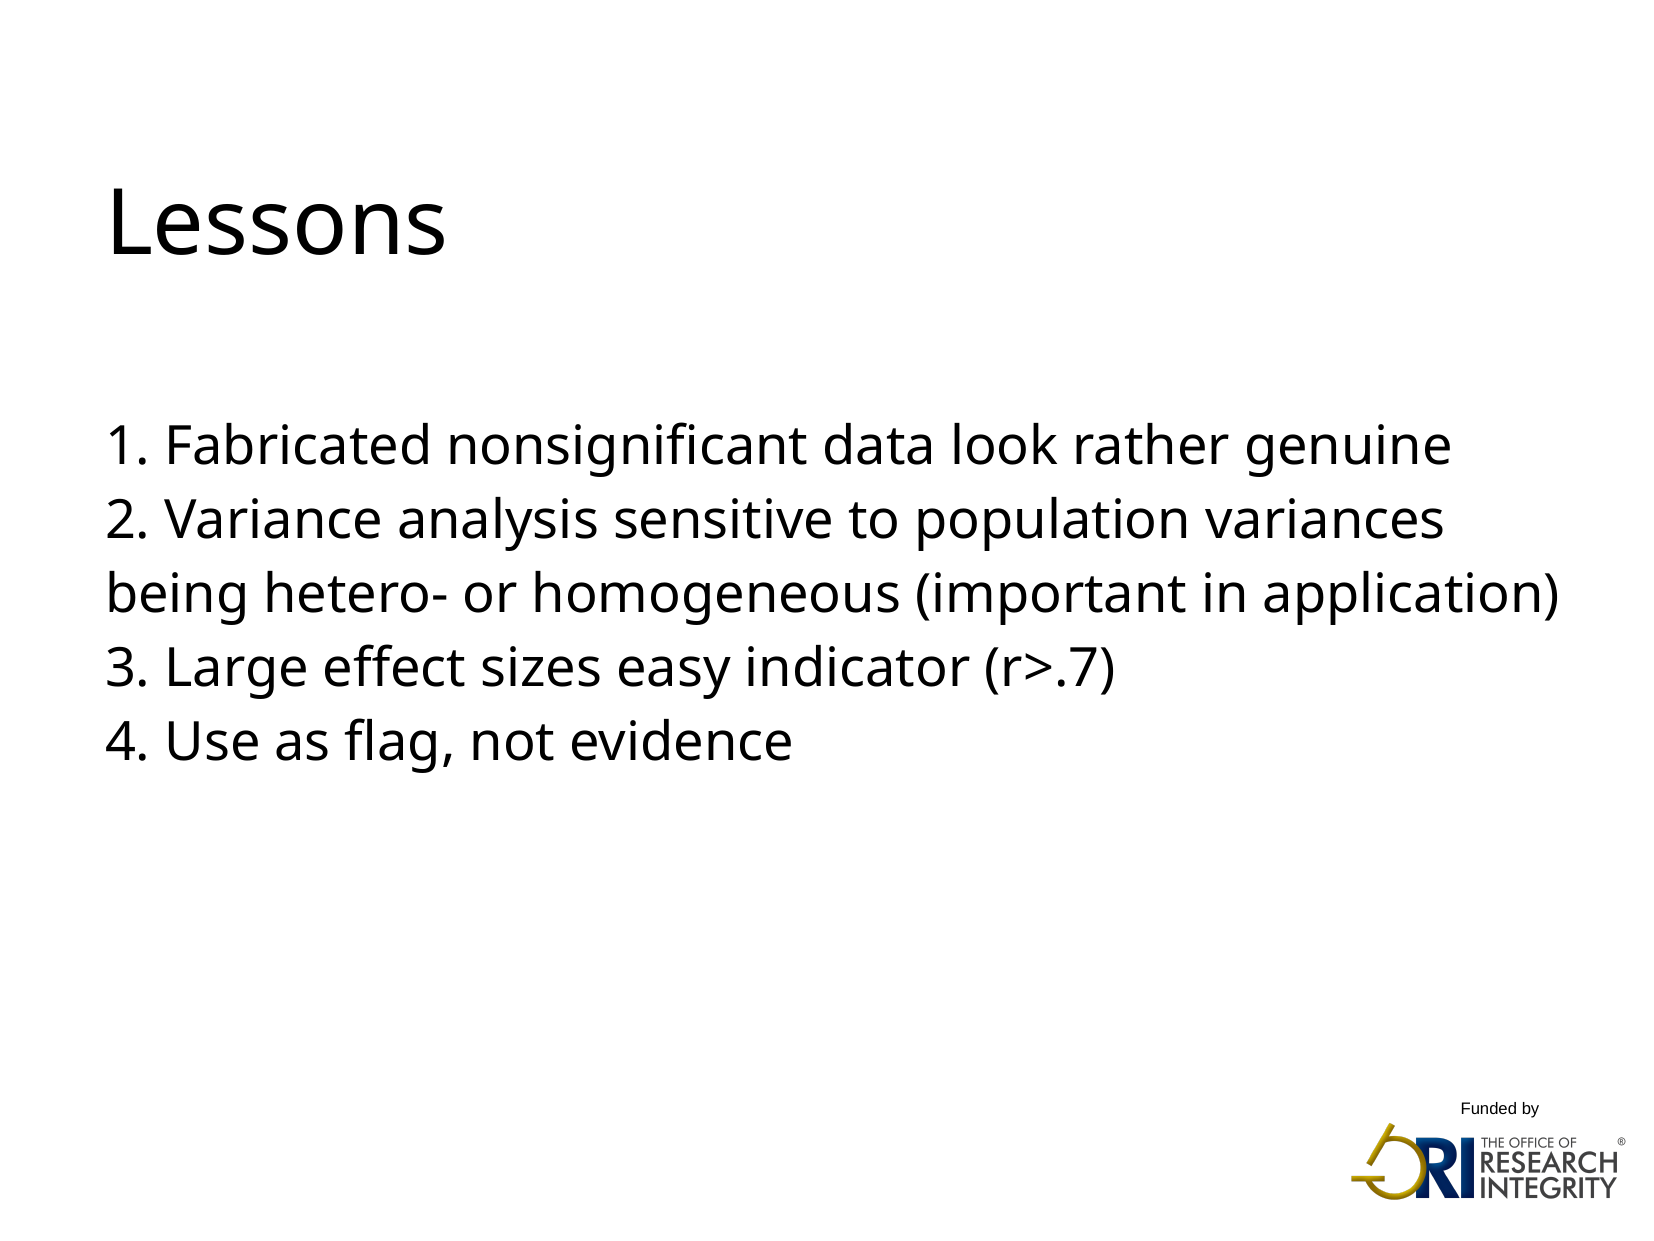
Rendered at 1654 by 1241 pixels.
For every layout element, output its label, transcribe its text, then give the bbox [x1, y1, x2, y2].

text_box Funded by [1380, 1091, 1621, 1126]
title Lessons 1. Fabricated nonsignificant data look rather genuine 2. Variance analysis sensitive to population variances being hetero- or homogeneous (important in application) 3. Large effect sizes easy indicator (r>.7) 4. Use as flag, not evidence [105, 159, 1594, 774]
picture [1341, 1110, 1636, 1216]
